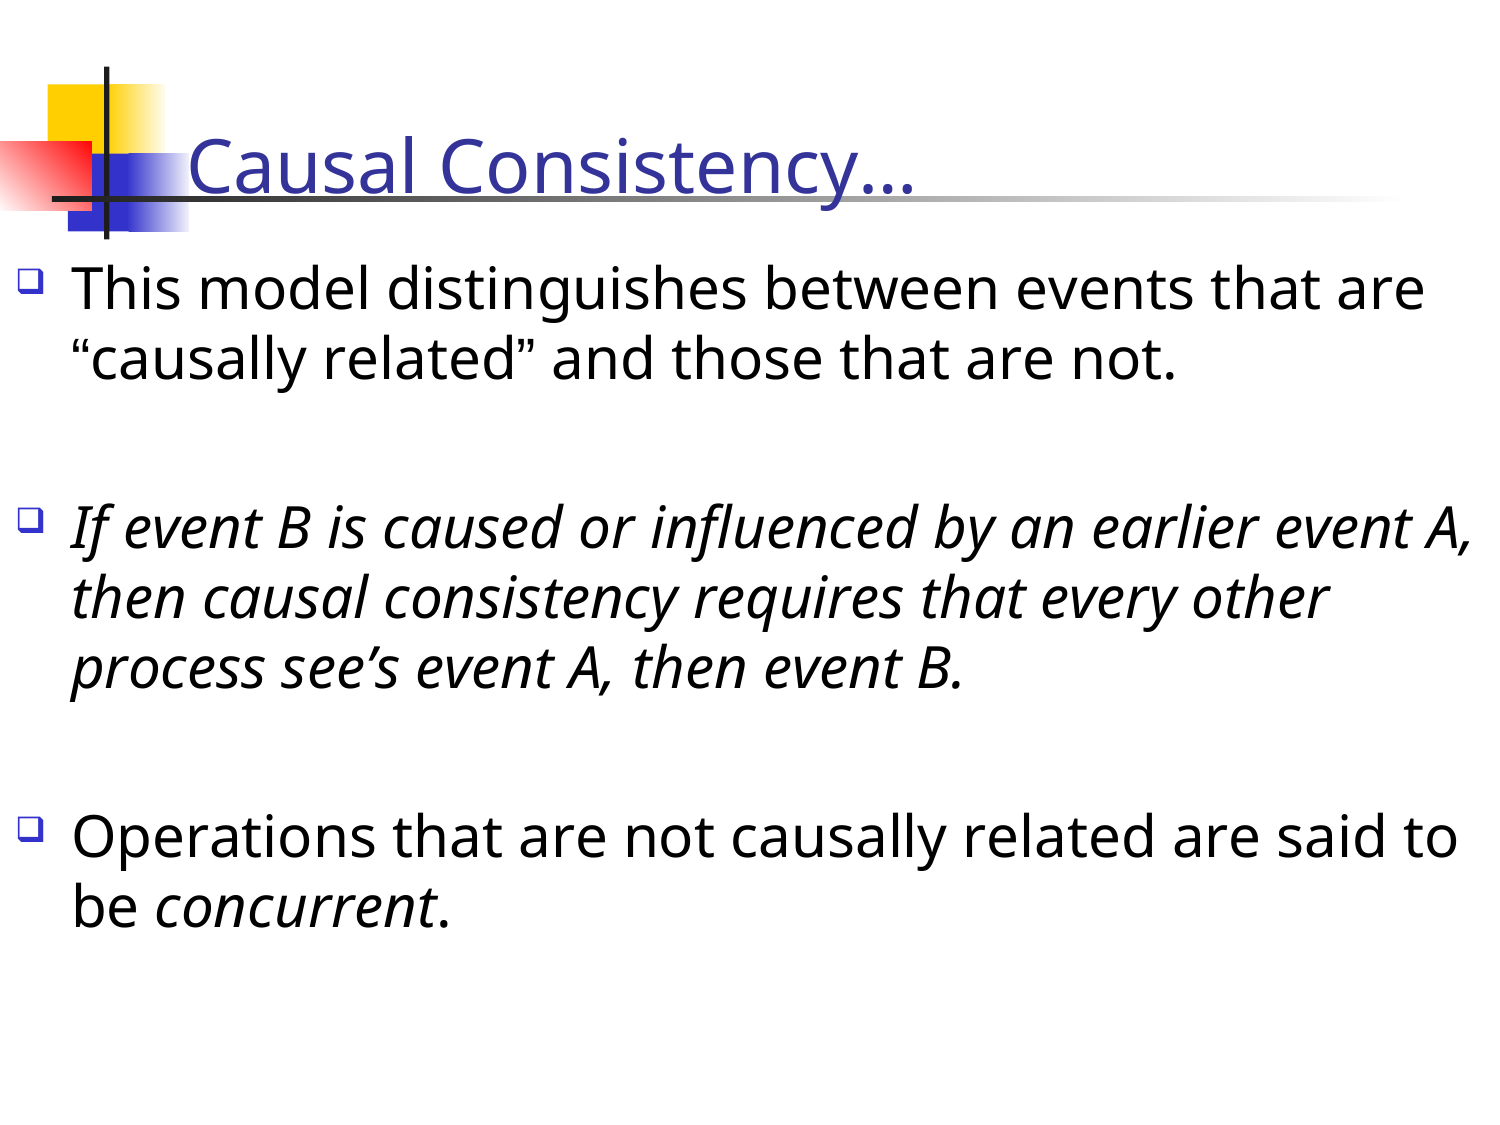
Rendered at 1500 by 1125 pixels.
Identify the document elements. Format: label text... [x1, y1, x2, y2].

text_box This model distinguishes between events that are “causally related” and those that are not. If event B is caused or influenced by an earlier event A, then causal consistency requires that every other process see’s event A, then event B. Operations that are not causally related are said to be concurrent. [0, 243, 1500, 971]
text_box Causal Consistency… [171, 78, 1450, 216]
